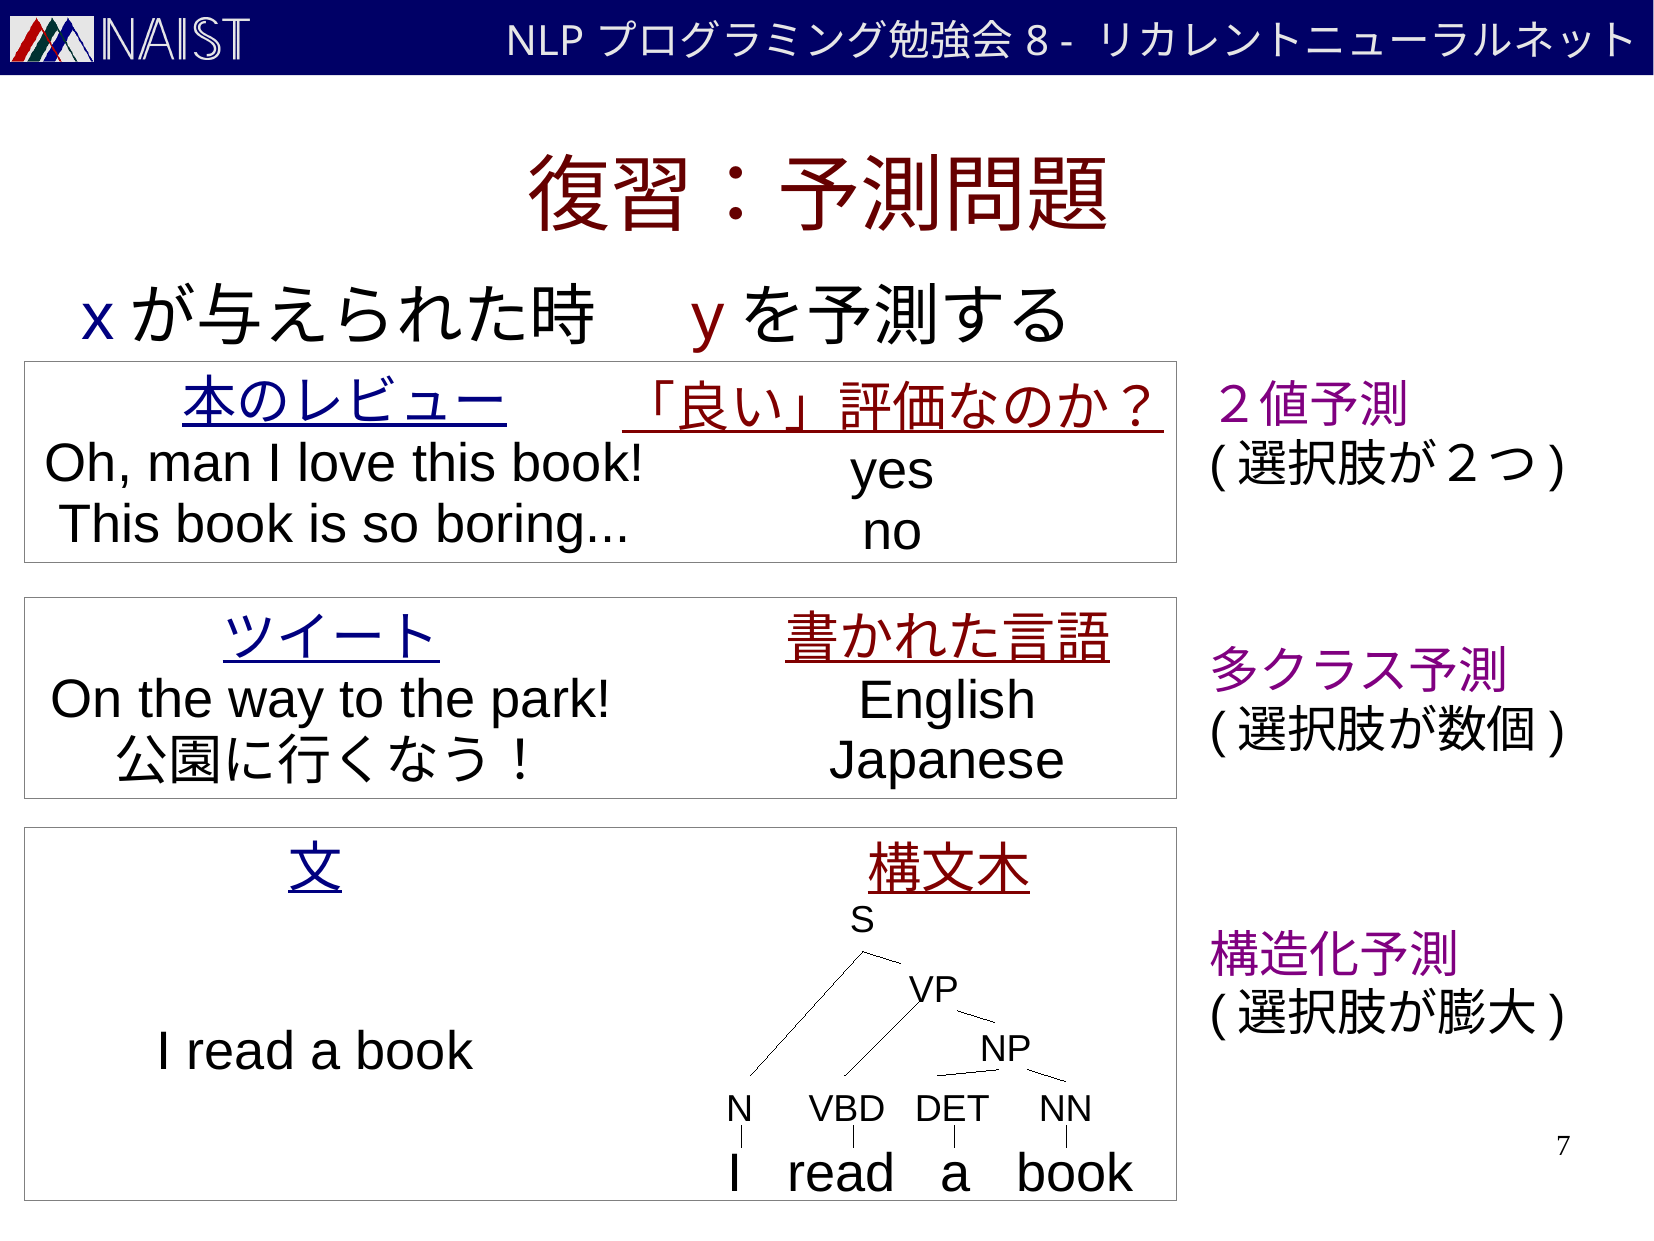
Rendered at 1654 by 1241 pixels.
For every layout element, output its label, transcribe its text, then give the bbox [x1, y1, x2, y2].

text_box VBD [793, 1079, 901, 1137]
picture [102, 17, 251, 60]
text_box ２値予測 (選択肢が２つ) [1194, 369, 1581, 501]
text_box 「良い」評価なのか？ yes no [606, 369, 1176, 562]
text_box ツイート On the way to the park! 公園に行くなう！ [35, 598, 627, 798]
text_box 文 I read a book [142, 828, 489, 1089]
text_box S [835, 890, 890, 948]
picture [10, 16, 94, 62]
list xが与えられた時 yを予測する [10, 262, 1248, 338]
title 復習：予測問題 [75, 93, 1564, 285]
text_box 本のレビュー Oh, man I love this book! This book is so boring... [29, 362, 661, 562]
text_box DET [901, 1079, 1005, 1137]
text_box NN [1024, 1079, 1108, 1137]
text_box 「良い」評価なのか？ yes no [606, 369, 1179, 569]
text_box 書かれた言語 English Japanese [770, 599, 1126, 798]
text_box N [711, 1079, 768, 1137]
text_box 構文木 [852, 829, 1046, 908]
text_box VP [894, 961, 974, 1019]
text_box NP [965, 1020, 1047, 1078]
text_box I read a book [712, 1134, 1150, 1211]
text_box 多クラス予測 (選択肢が数個) [1194, 634, 1581, 767]
text_box 構造化予測 (選択肢が膨大) [1194, 918, 1581, 1050]
